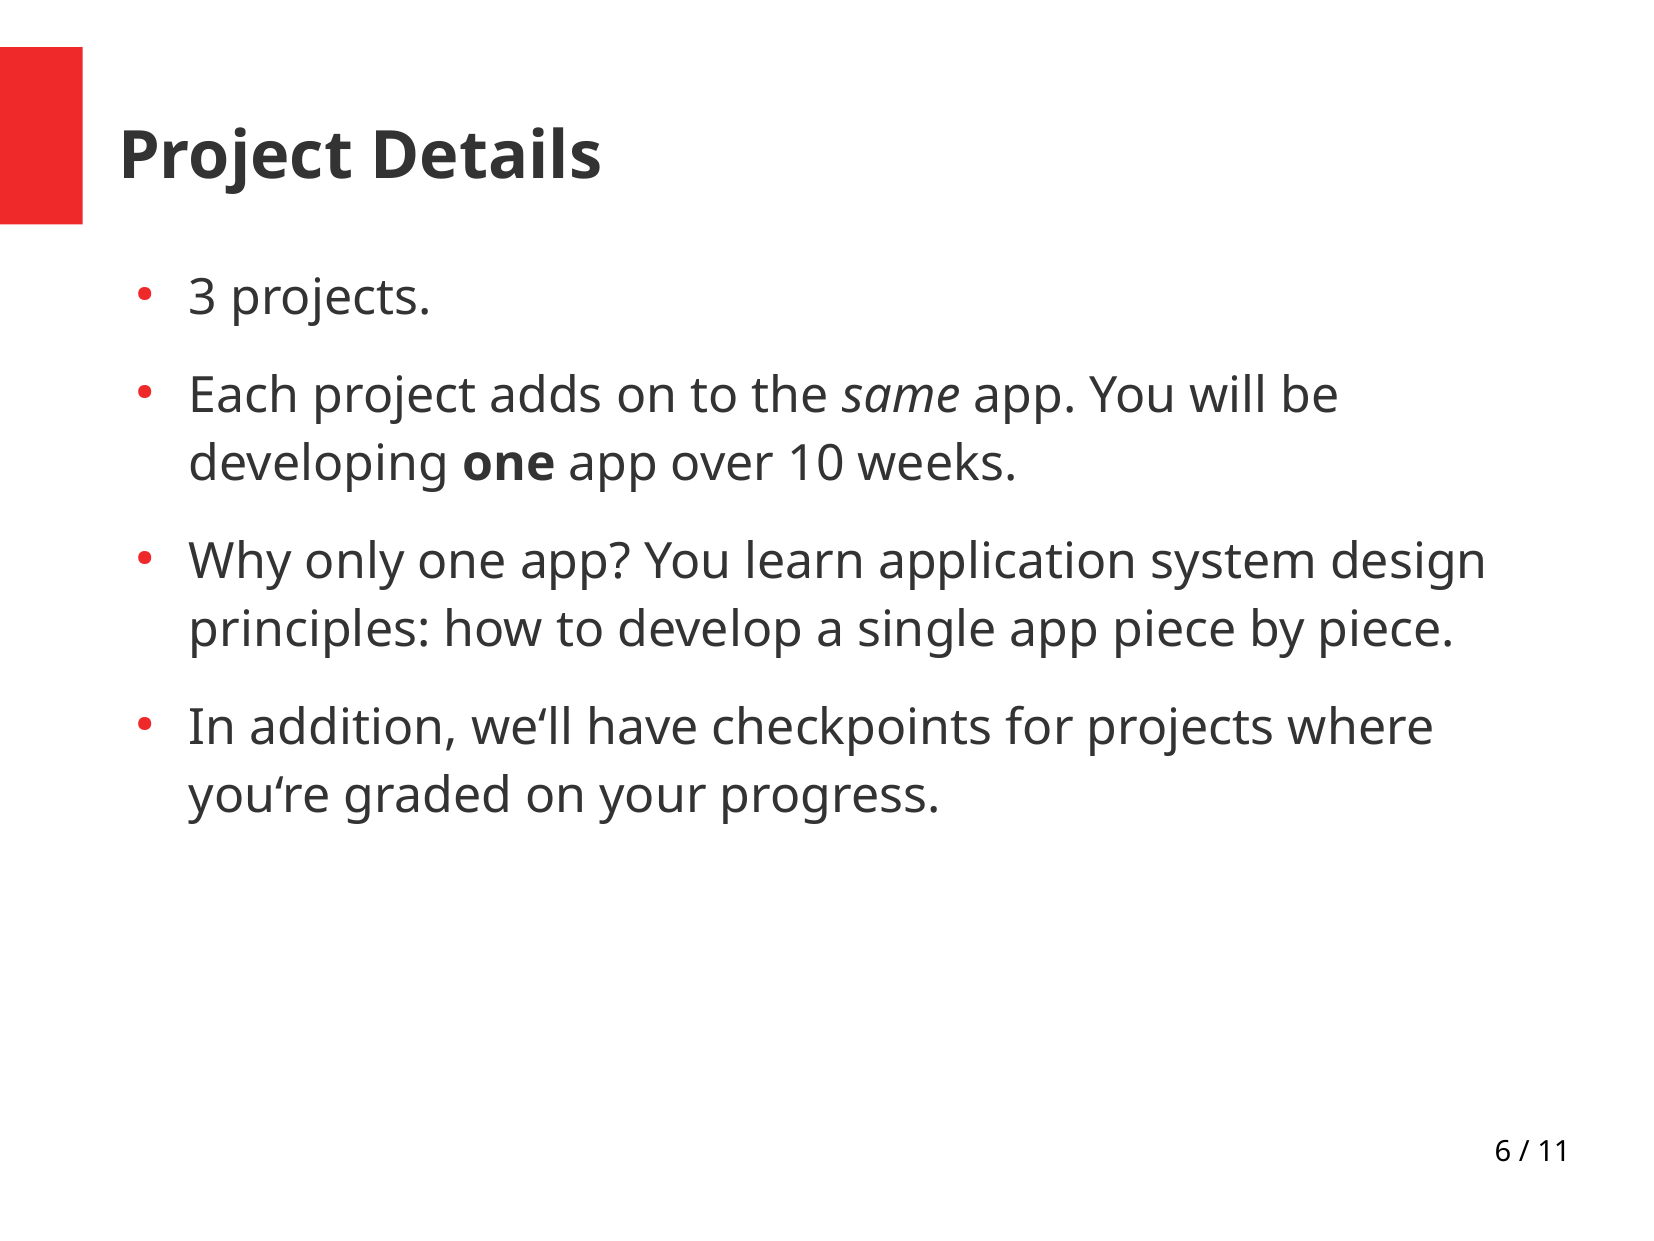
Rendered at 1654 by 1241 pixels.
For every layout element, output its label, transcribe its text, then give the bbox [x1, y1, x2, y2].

list 3 projects. Each project adds on to the same app. You will be developing one app over 10 weeks. Why only one app? You learn application system design principles: how to develop a single app piece by piece. In addition, we‘ll have checkpoints for projects where you‘re graded on your progress. [118, 261, 1536, 981]
title Project Details [118, 49, 1571, 257]
